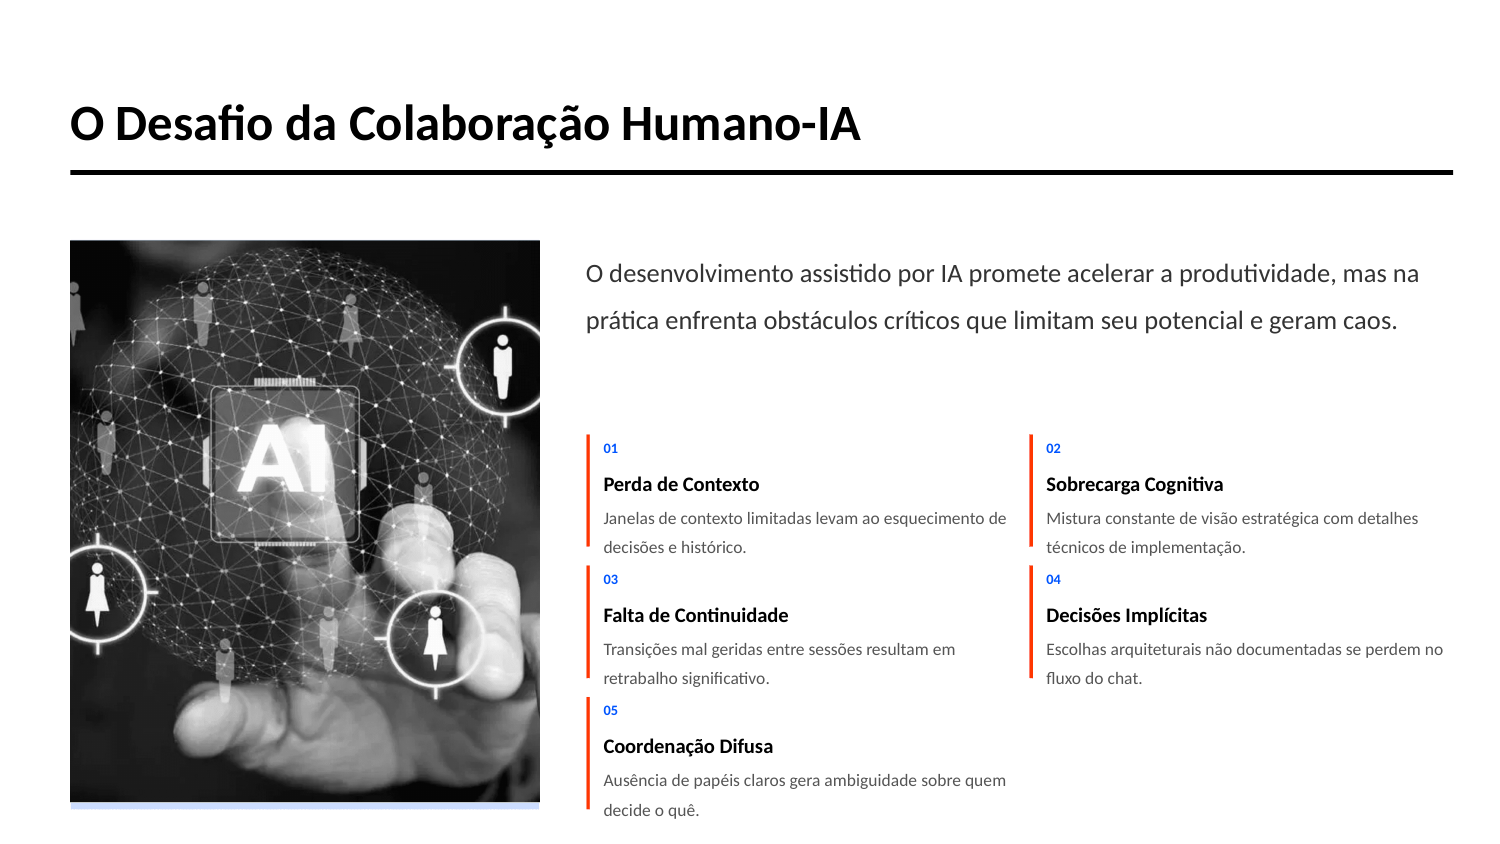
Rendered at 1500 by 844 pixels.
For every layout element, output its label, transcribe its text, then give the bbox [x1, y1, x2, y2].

text_box Mistura constante de visão estratégica com detalhes técnicos de implementação. [1046, 497, 1453, 558]
text_box 02 [1046, 434, 1453, 457]
text_box Sobrecarga Cognitiva [1046, 461, 1453, 496]
text_box 01 [603, 434, 1011, 457]
text_box [70, 151, 1454, 175]
text_box Falta de Continuidade [603, 592, 1011, 627]
text_box Coordenação Difusa [603, 723, 1011, 759]
text_box 03 [603, 565, 1011, 588]
text_box Decisões Implícitas [1046, 592, 1453, 627]
text_box Ausência de papéis claros gera ambiguidade sobre quem decide o quê. [603, 759, 1011, 820]
text_box O Desafio da Colaboração Humano-IA [70, 70, 1454, 151]
text_box Perda de Contexto [603, 461, 1011, 496]
text_box Escolhas arquiteturais não documentadas se perdem no fluxo do chat. [1046, 628, 1453, 689]
text_box Janelas de contexto limitadas levam ao esquecimento de decisões e histórico. [603, 497, 1011, 558]
text_box 04 [1046, 565, 1453, 588]
text_box 05 [603, 696, 1011, 719]
text_box Transições mal geridas entre sessões resultam em retrabalho significativo. [603, 628, 1011, 689]
picture [0, 0, 1500, 844]
text_box O desenvolvimento assistido por IA promete acelerar a produtividade, mas na prática enfrenta obstáculos críticos que limitam seu potencial e geram caos. [585, 240, 1453, 336]
